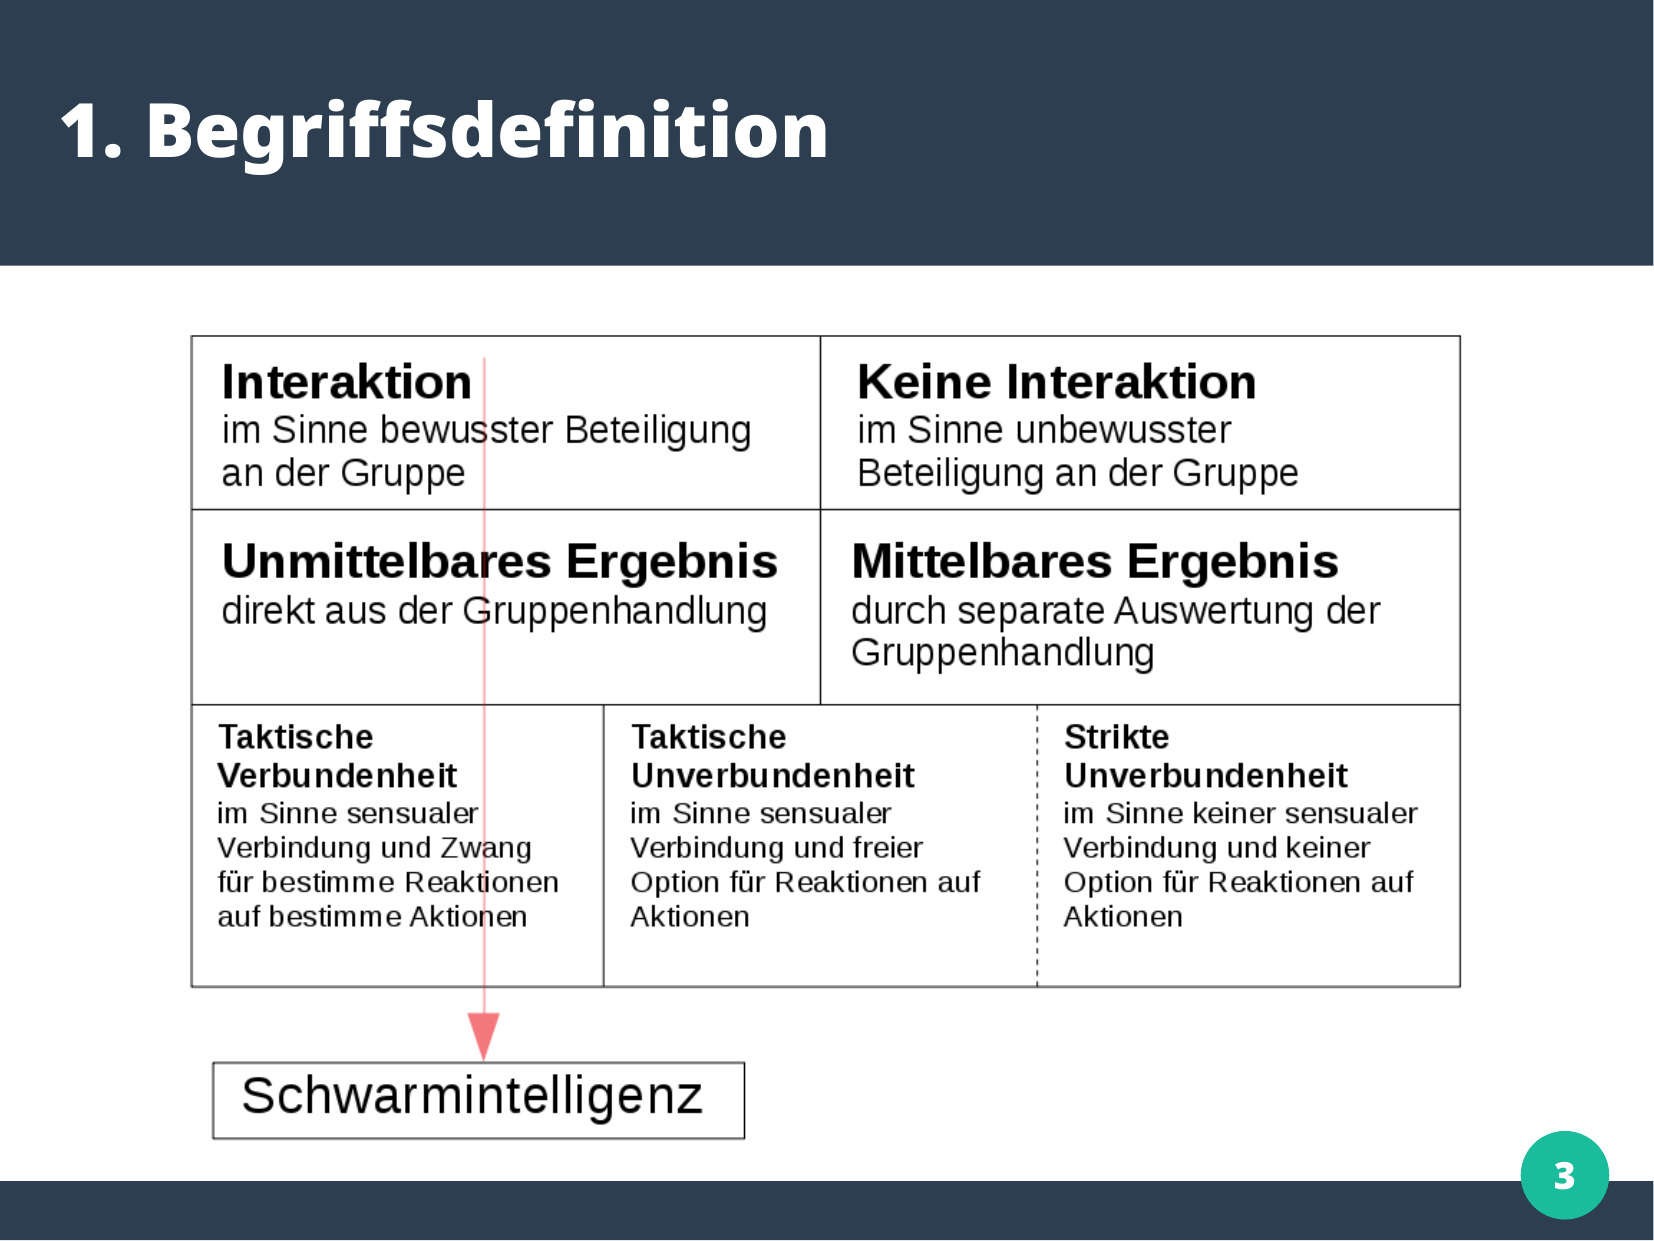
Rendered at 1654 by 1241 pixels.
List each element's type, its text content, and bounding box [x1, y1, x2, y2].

title 1. Begriffsdefinition [59, 49, 1595, 207]
picture [176, 324, 1477, 1152]
